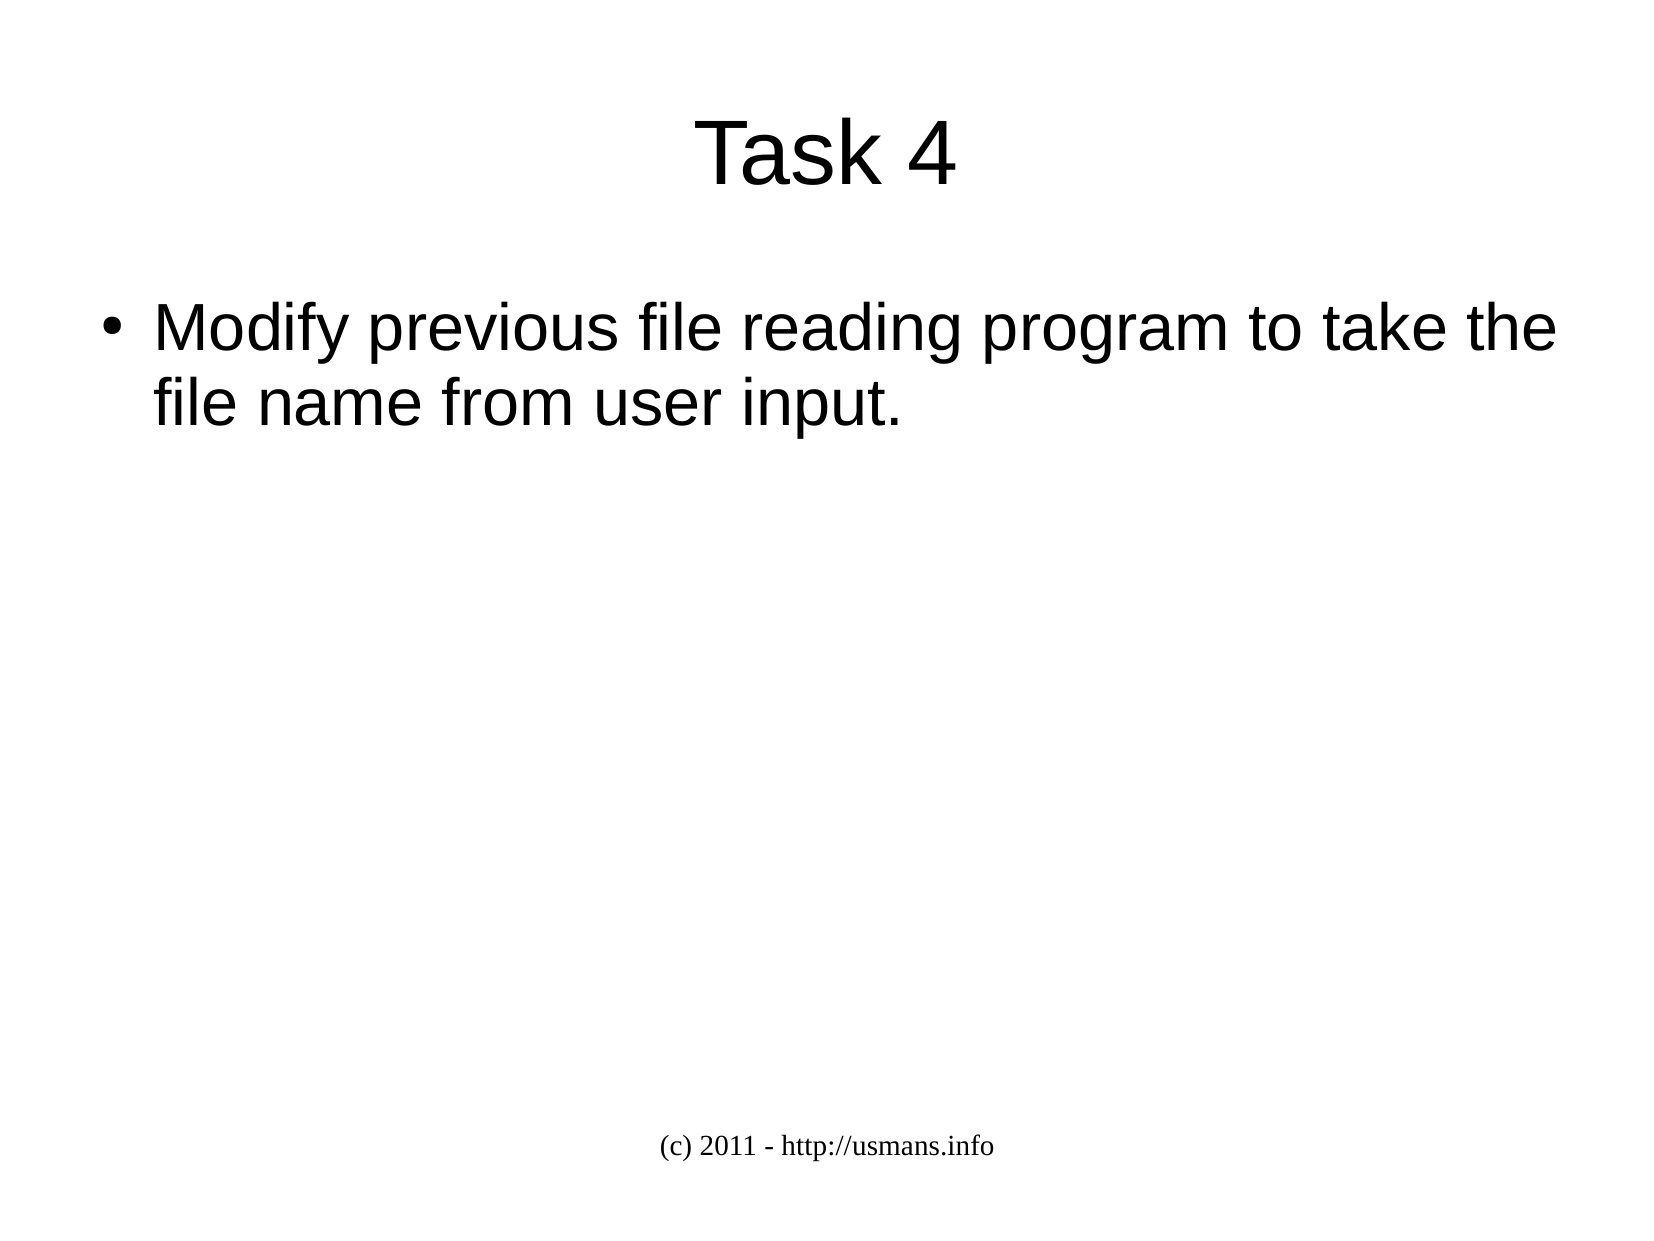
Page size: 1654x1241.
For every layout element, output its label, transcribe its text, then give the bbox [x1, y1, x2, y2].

title Task 4 [82, 49, 1571, 257]
list Modify previous file reading program to take the file name from user input. [82, 290, 1571, 1109]
